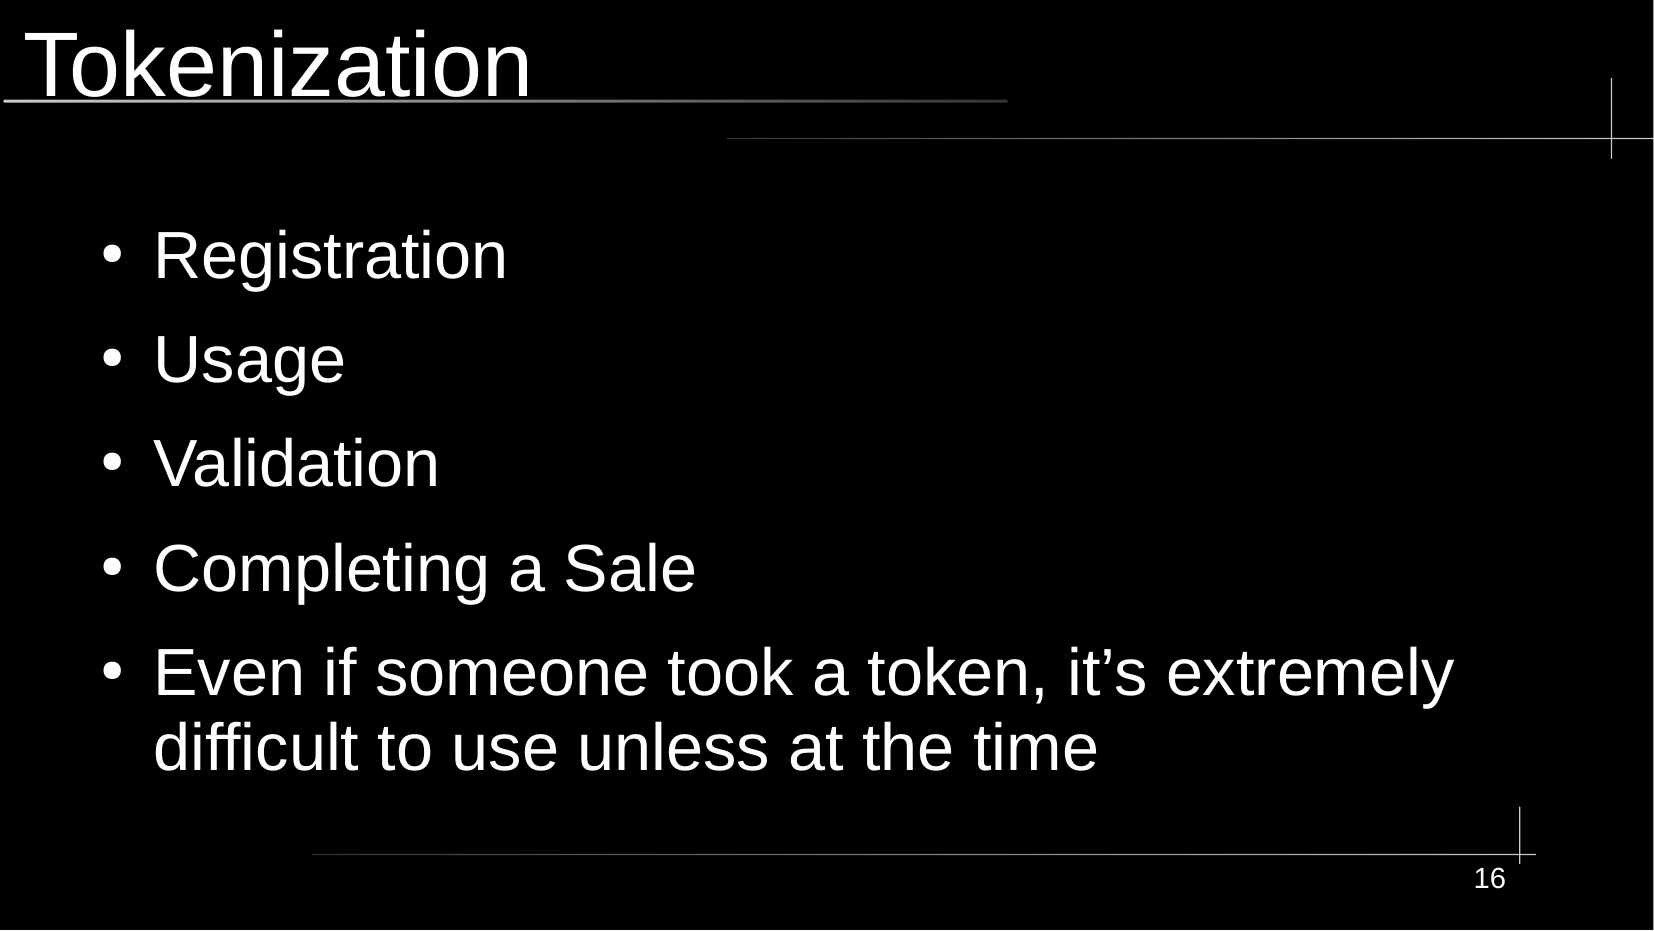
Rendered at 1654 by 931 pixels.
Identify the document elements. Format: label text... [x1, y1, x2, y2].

list Registration Usage Validation Completing a Sale Even if someone took a token, it’s extremely difficult to use unless at the time [82, 217, 1571, 851]
title Tokenization [23, 11, 1589, 119]
